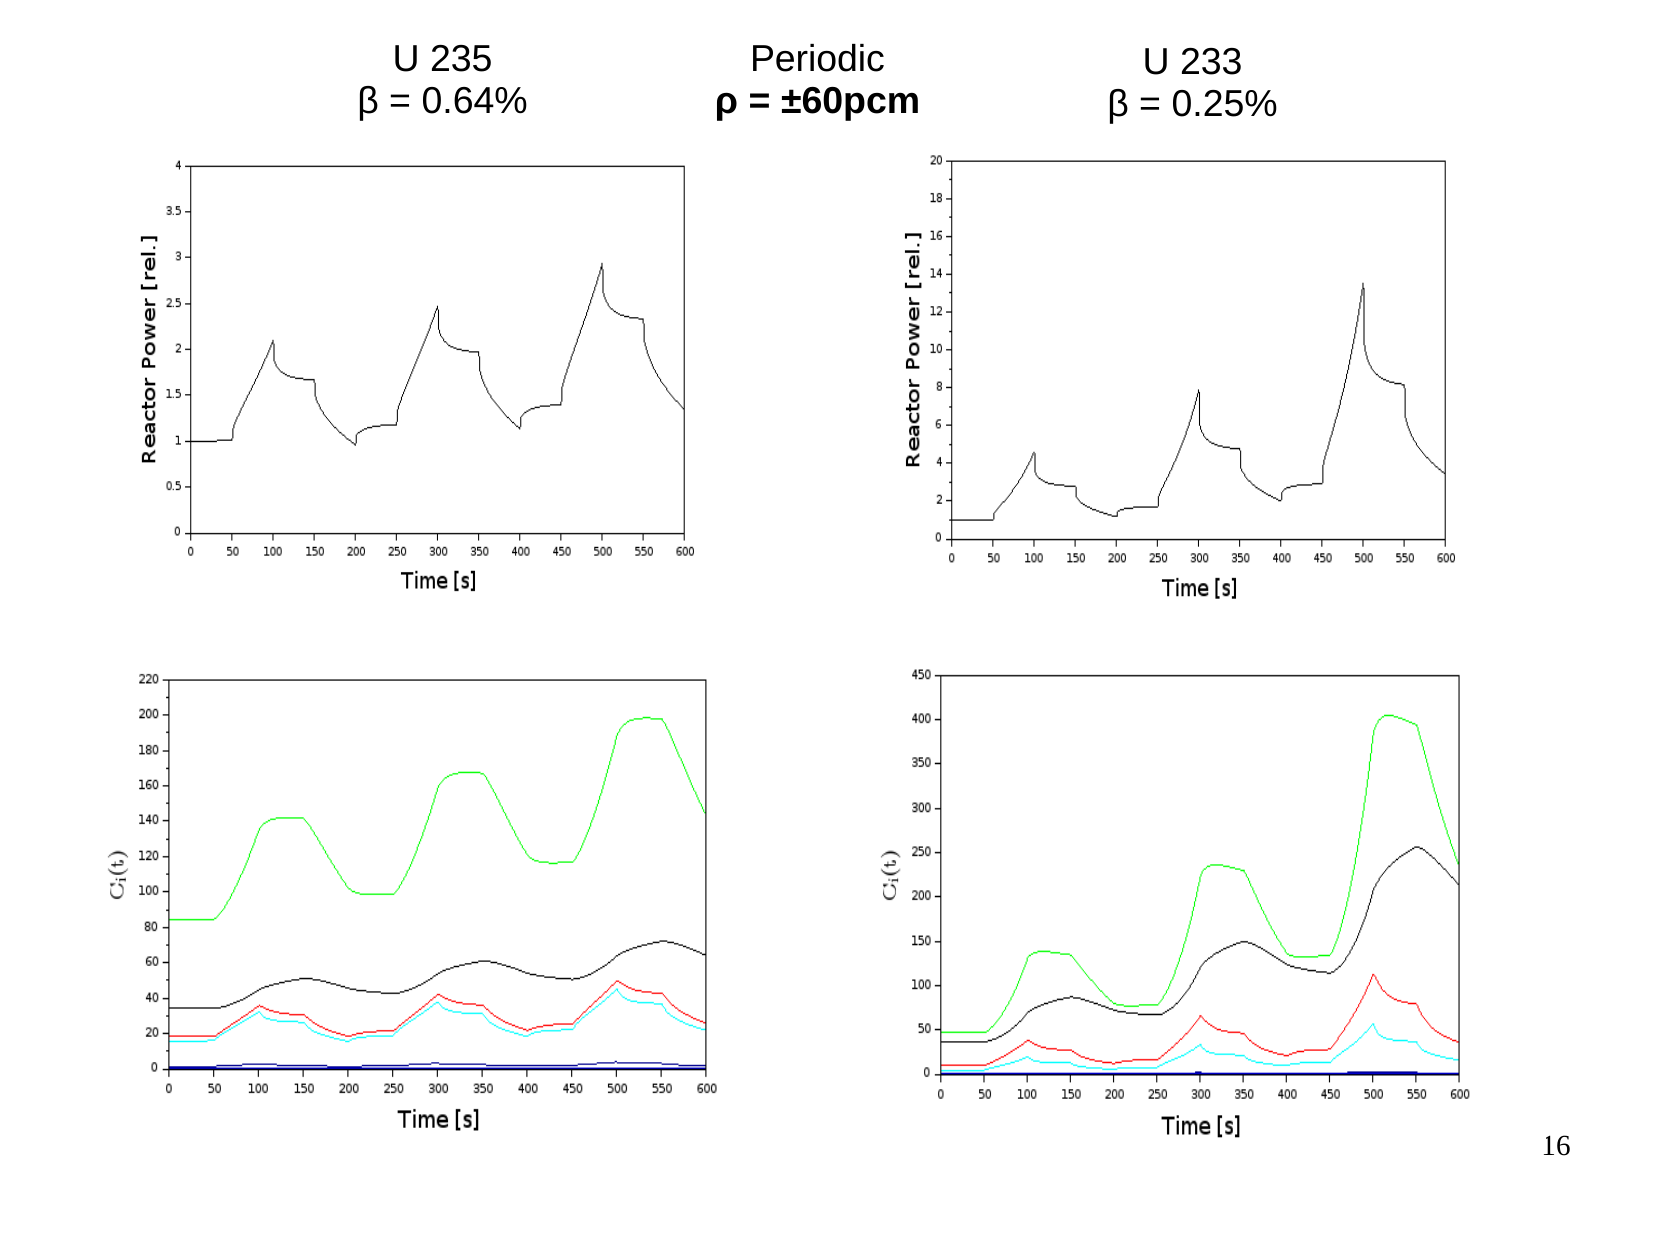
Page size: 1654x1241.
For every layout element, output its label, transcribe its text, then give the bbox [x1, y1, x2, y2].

picture [80, 614, 796, 1141]
picture [109, 104, 767, 601]
picture [855, 97, 1546, 1147]
text_box U 235 β = 0.64% [225, 30, 661, 129]
text_box Periodic ρ = ±60pcm [675, 30, 961, 129]
text_box U 233 β = 0.25% [975, 33, 1411, 133]
